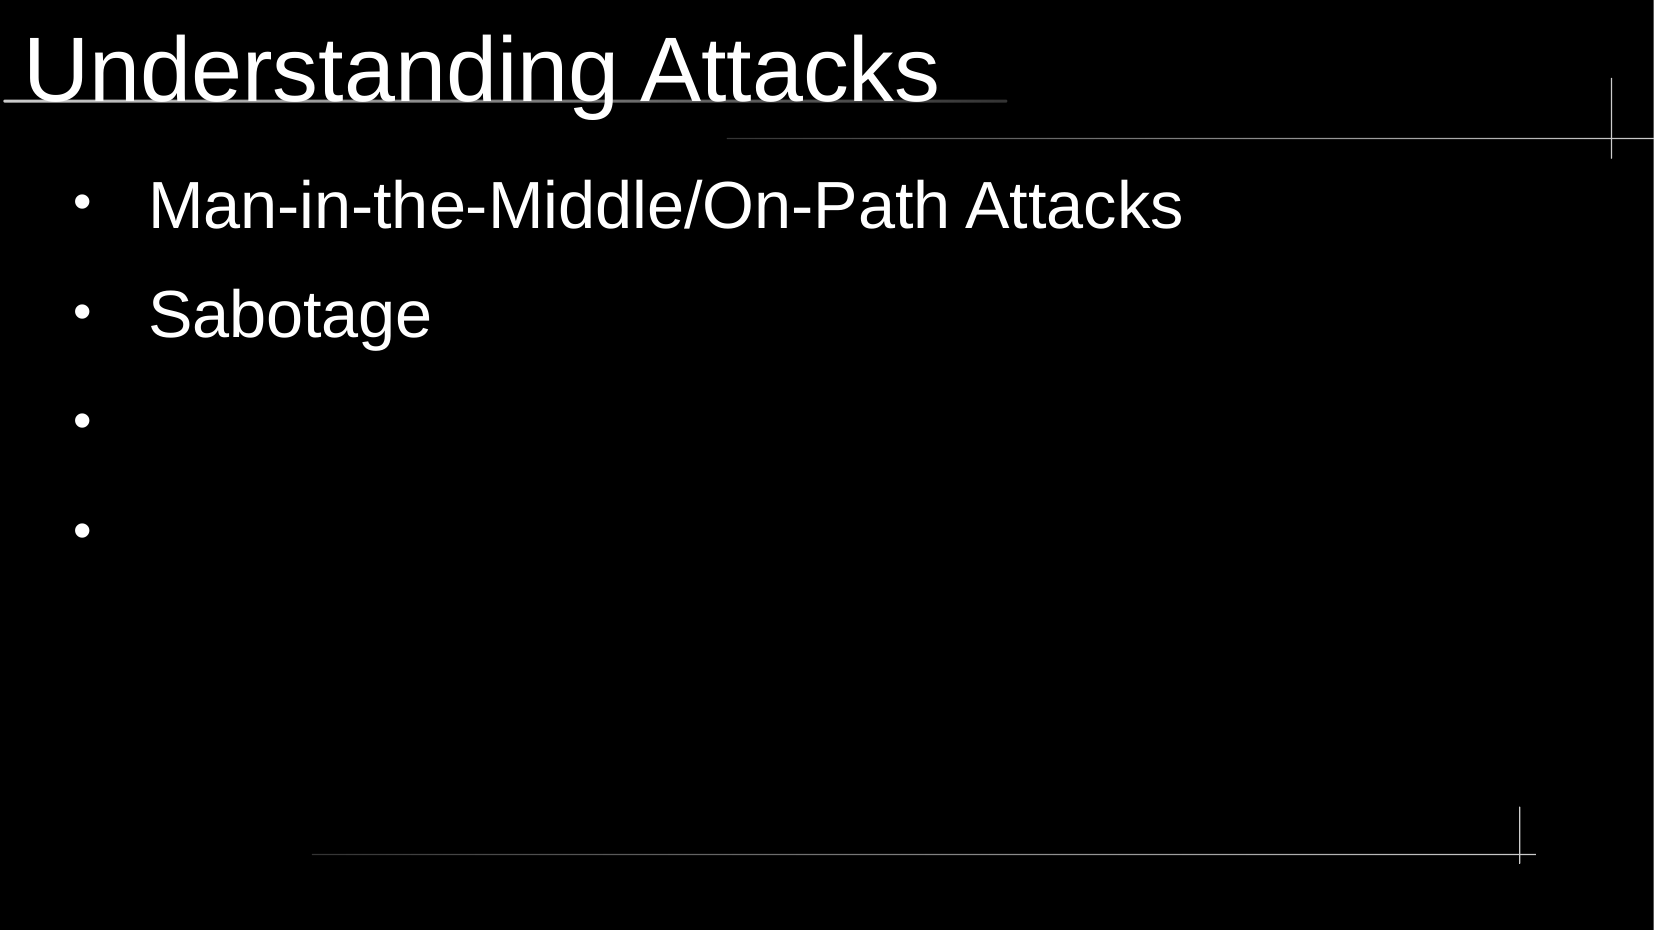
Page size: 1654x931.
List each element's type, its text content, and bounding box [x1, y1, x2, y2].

title Understanding Attacks [23, 9, 1589, 121]
list Man-in-the-Middle/On-Path Attacks Sabotage [73, 161, 1562, 931]
